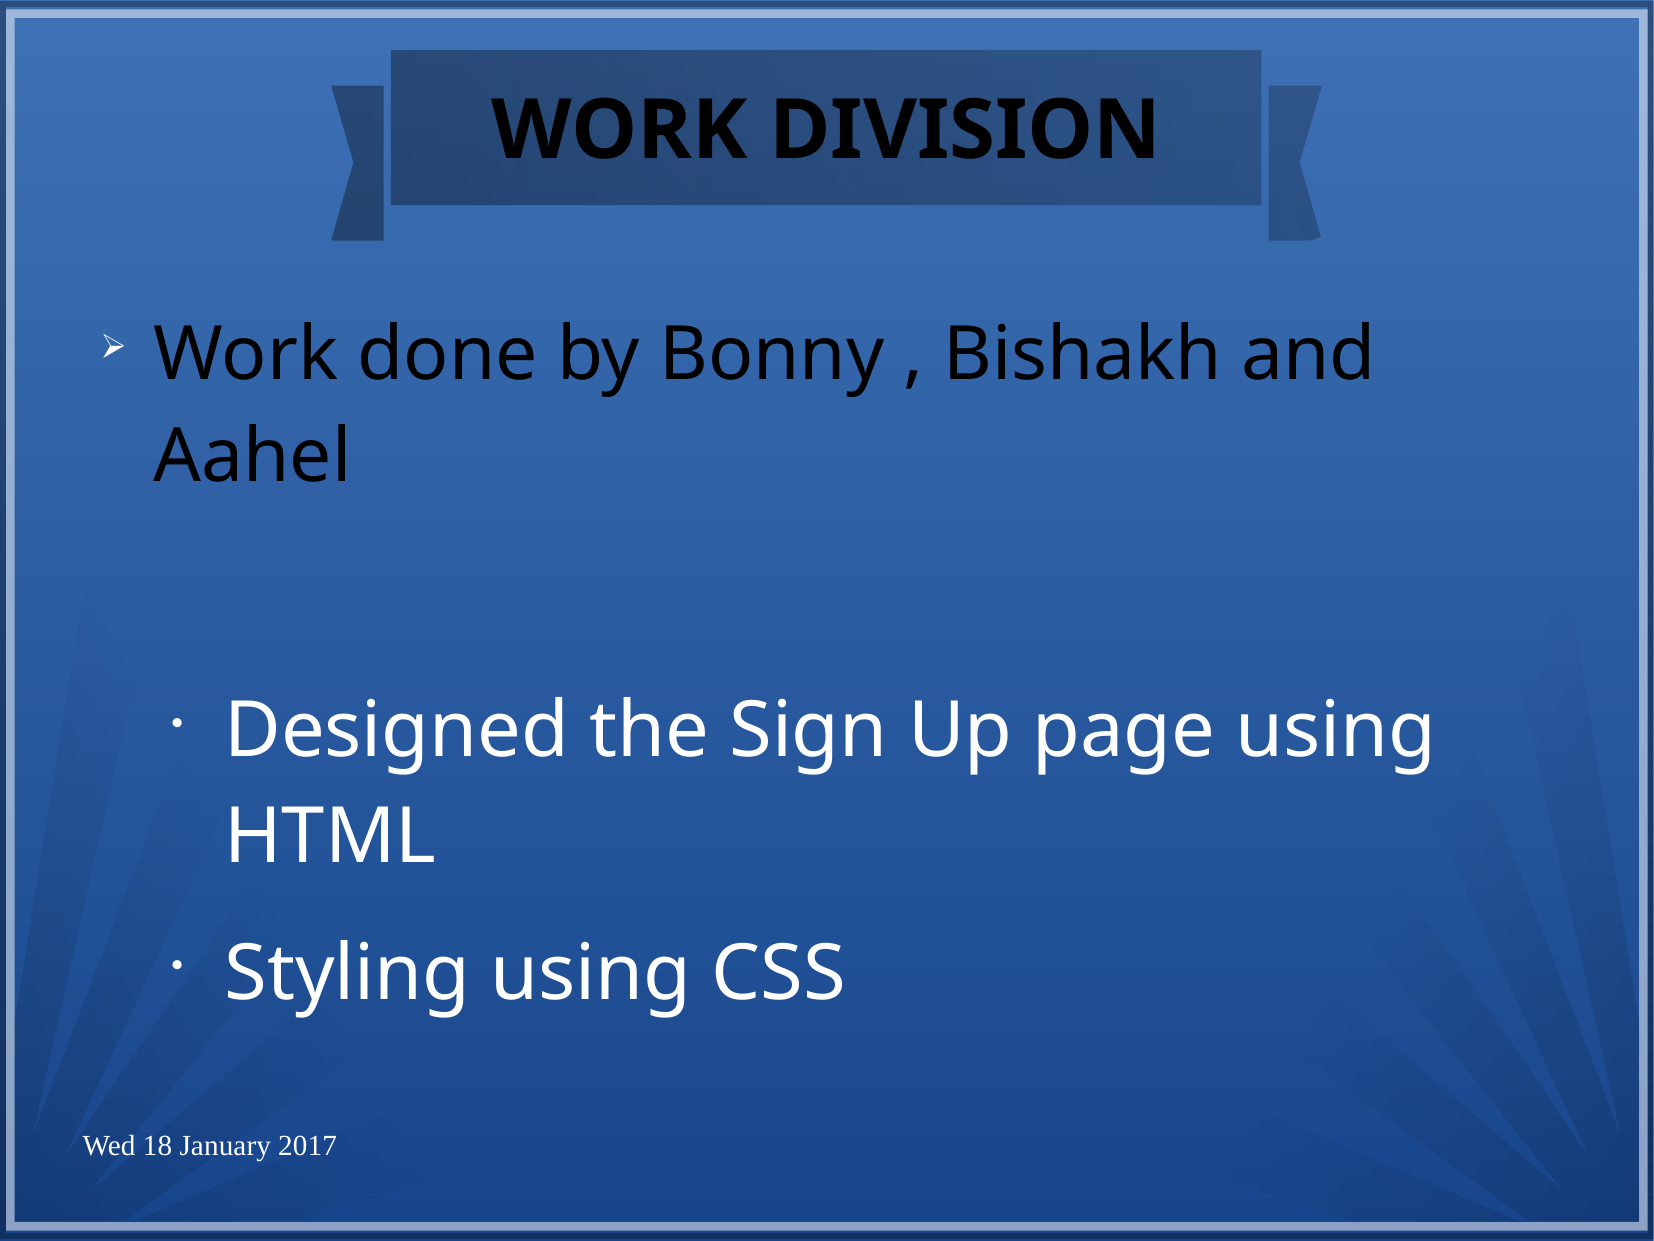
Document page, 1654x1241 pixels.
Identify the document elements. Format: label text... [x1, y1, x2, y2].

title WORK DIVISION [389, 47, 1264, 205]
list Work done by Bonny , Bishakh and Aahel Designed the Sign Up page using HTML Styling using CSS [82, 299, 1571, 1241]
